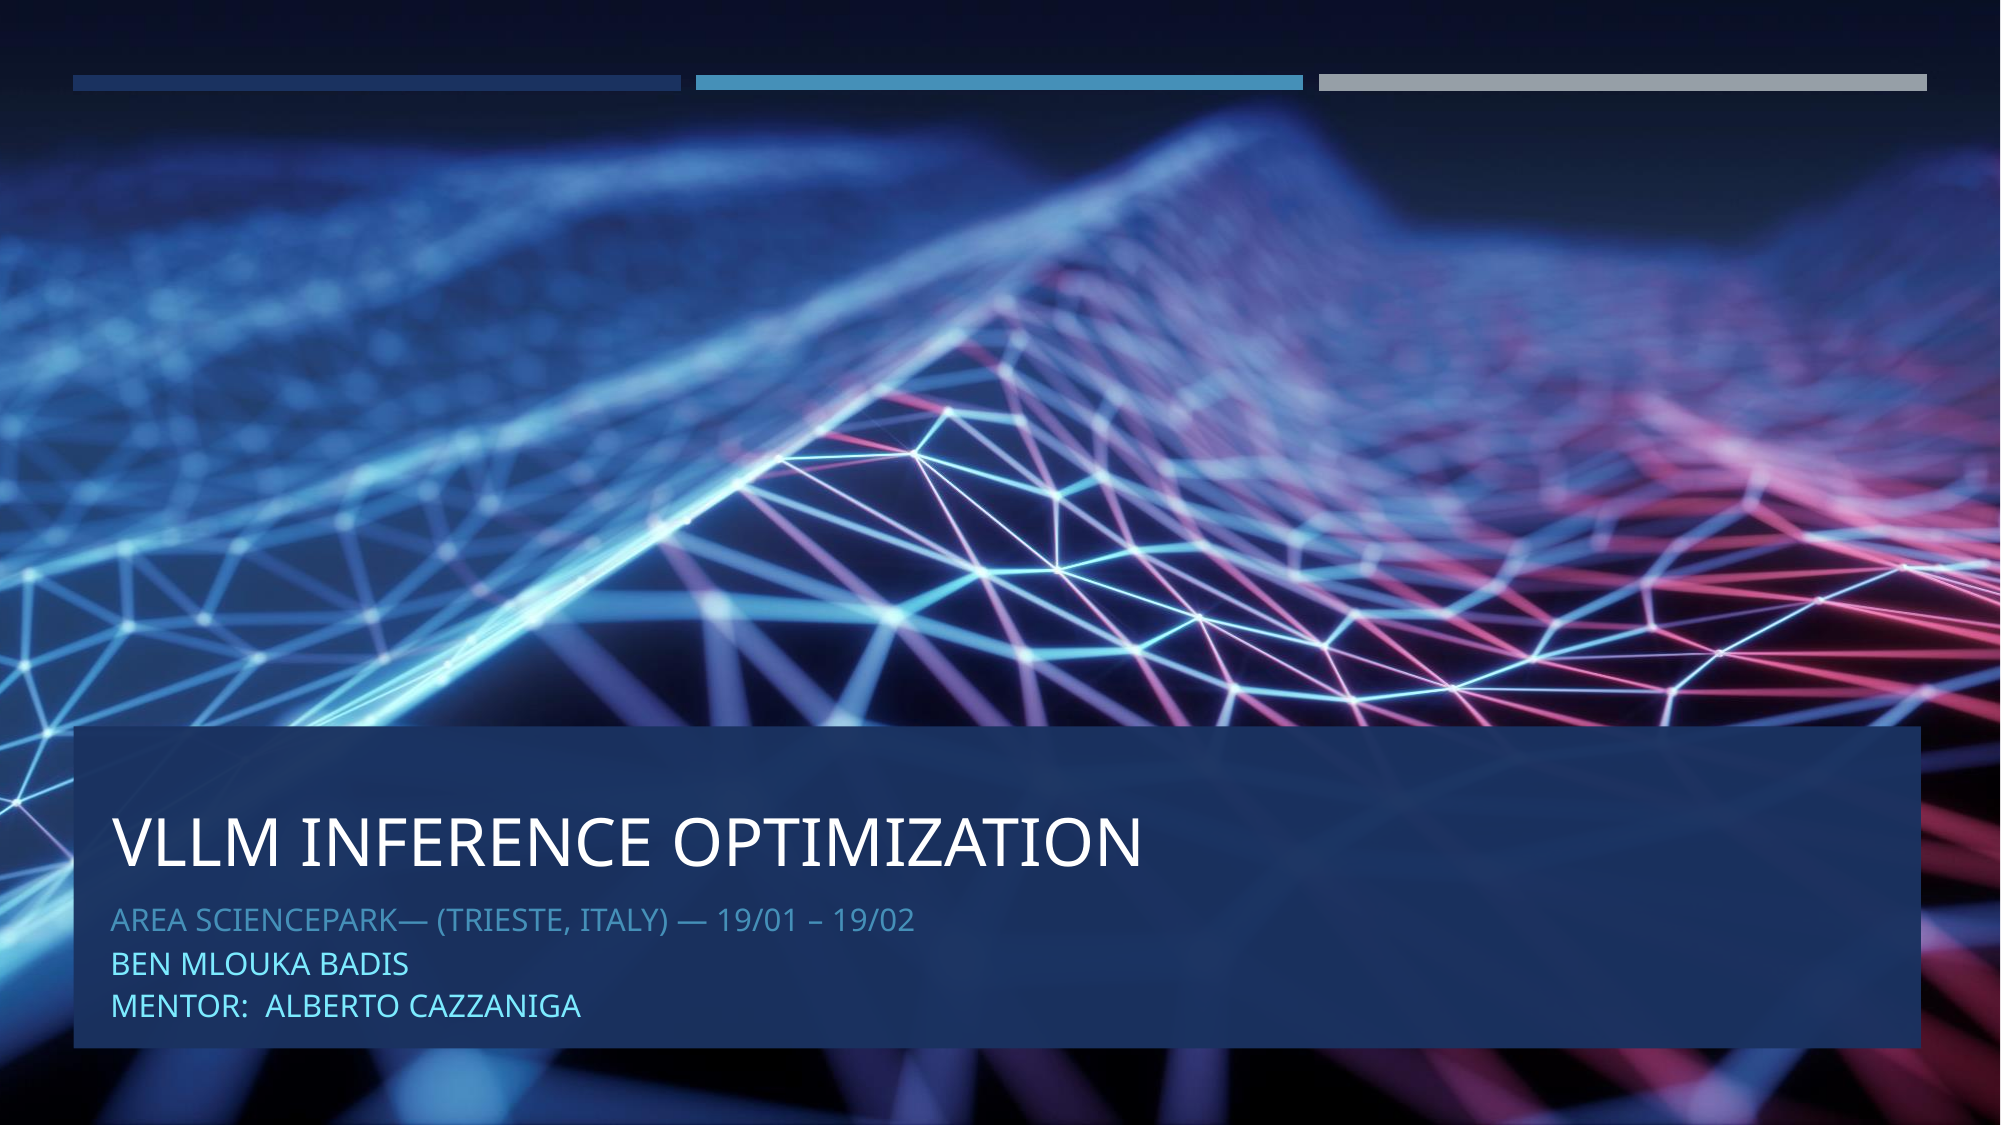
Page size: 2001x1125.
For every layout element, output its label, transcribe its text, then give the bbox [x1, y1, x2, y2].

text_box [1319, 74, 1927, 91]
subtitle Area Science Park — (Trieste, Italy) — 19/01 – 19/02 Ben Mlouka badis Mentor: Alberto Cazzaniga [95, 896, 1899, 1049]
text_box [74, 726, 1921, 1048]
text_box [73, 75, 681, 91]
title vLLM Inference Optimization [97, 740, 1902, 888]
text_box [696, 75, 1303, 90]
picture [0, 0, 2000, 1125]
